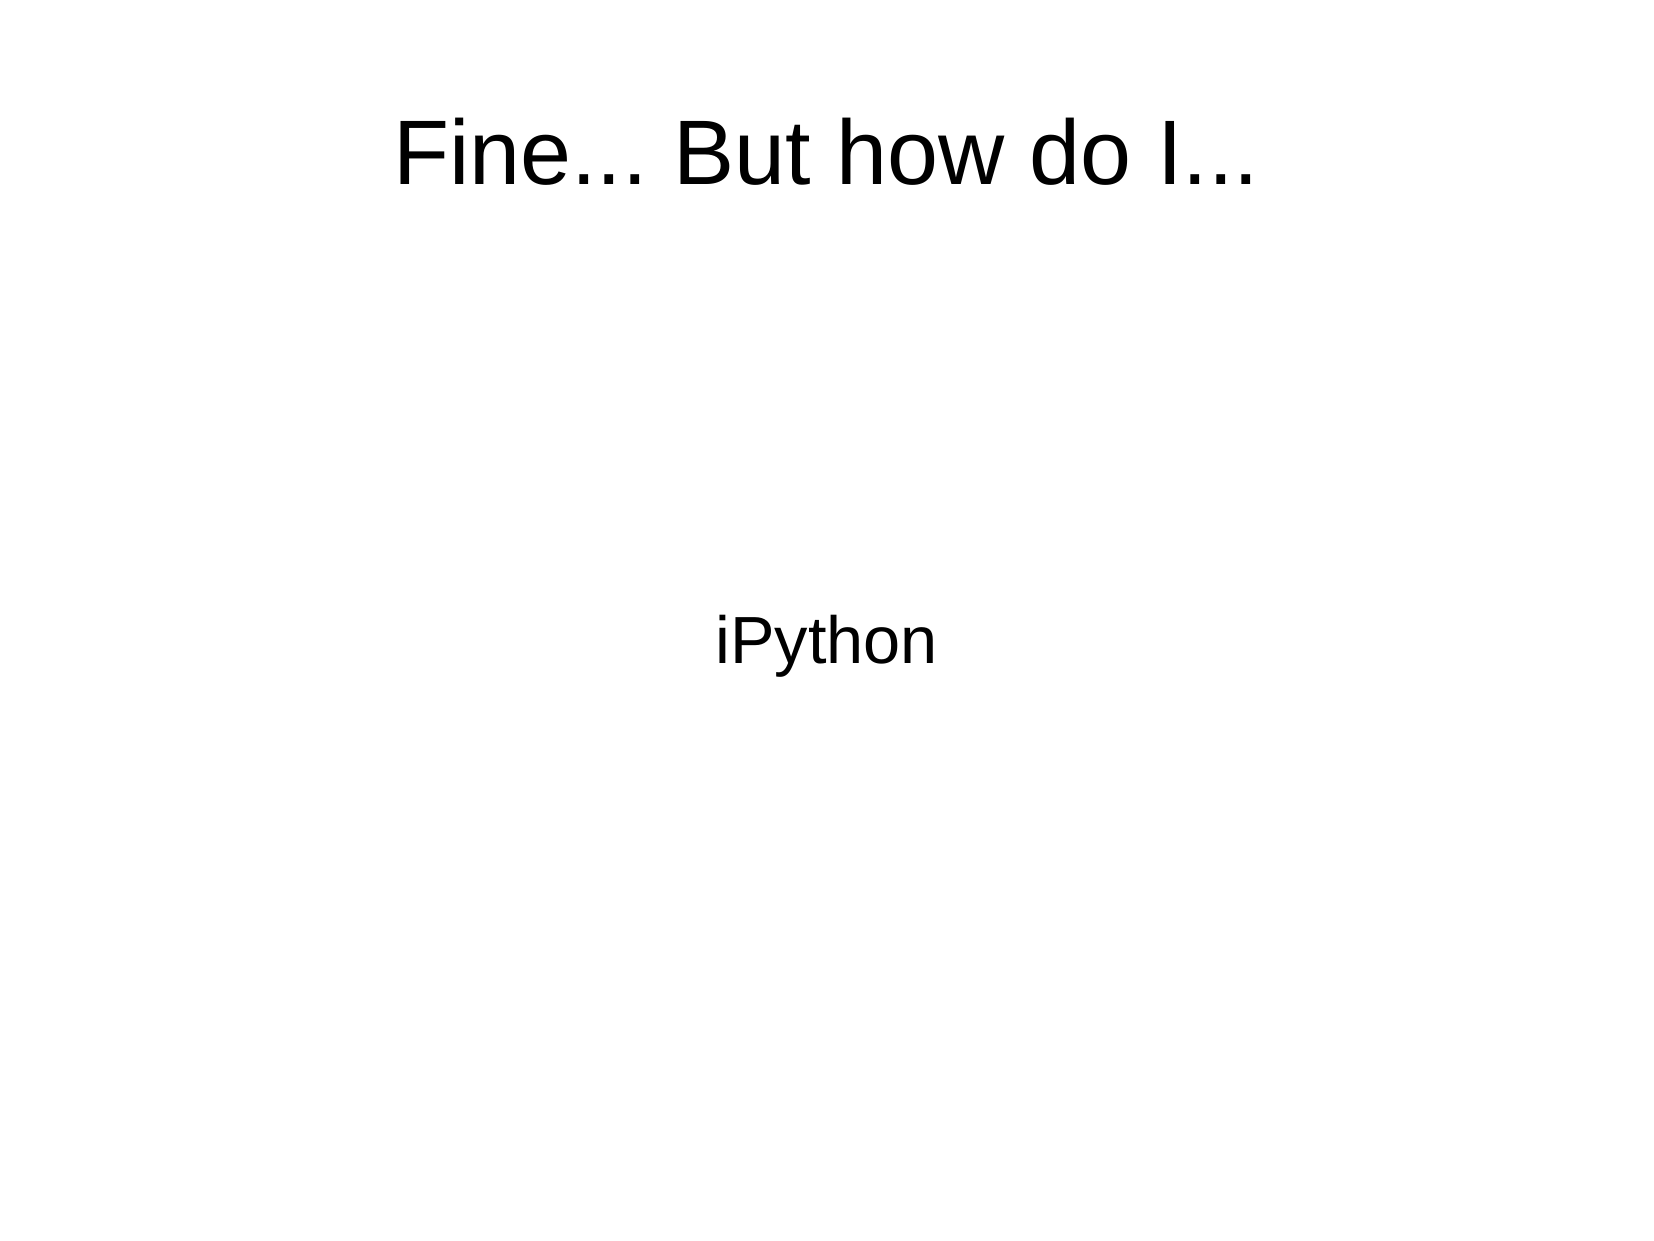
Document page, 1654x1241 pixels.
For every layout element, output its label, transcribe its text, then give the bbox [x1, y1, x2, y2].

title Fine... But how do I... [82, 49, 1571, 257]
list iPython [82, 290, 1571, 1010]
